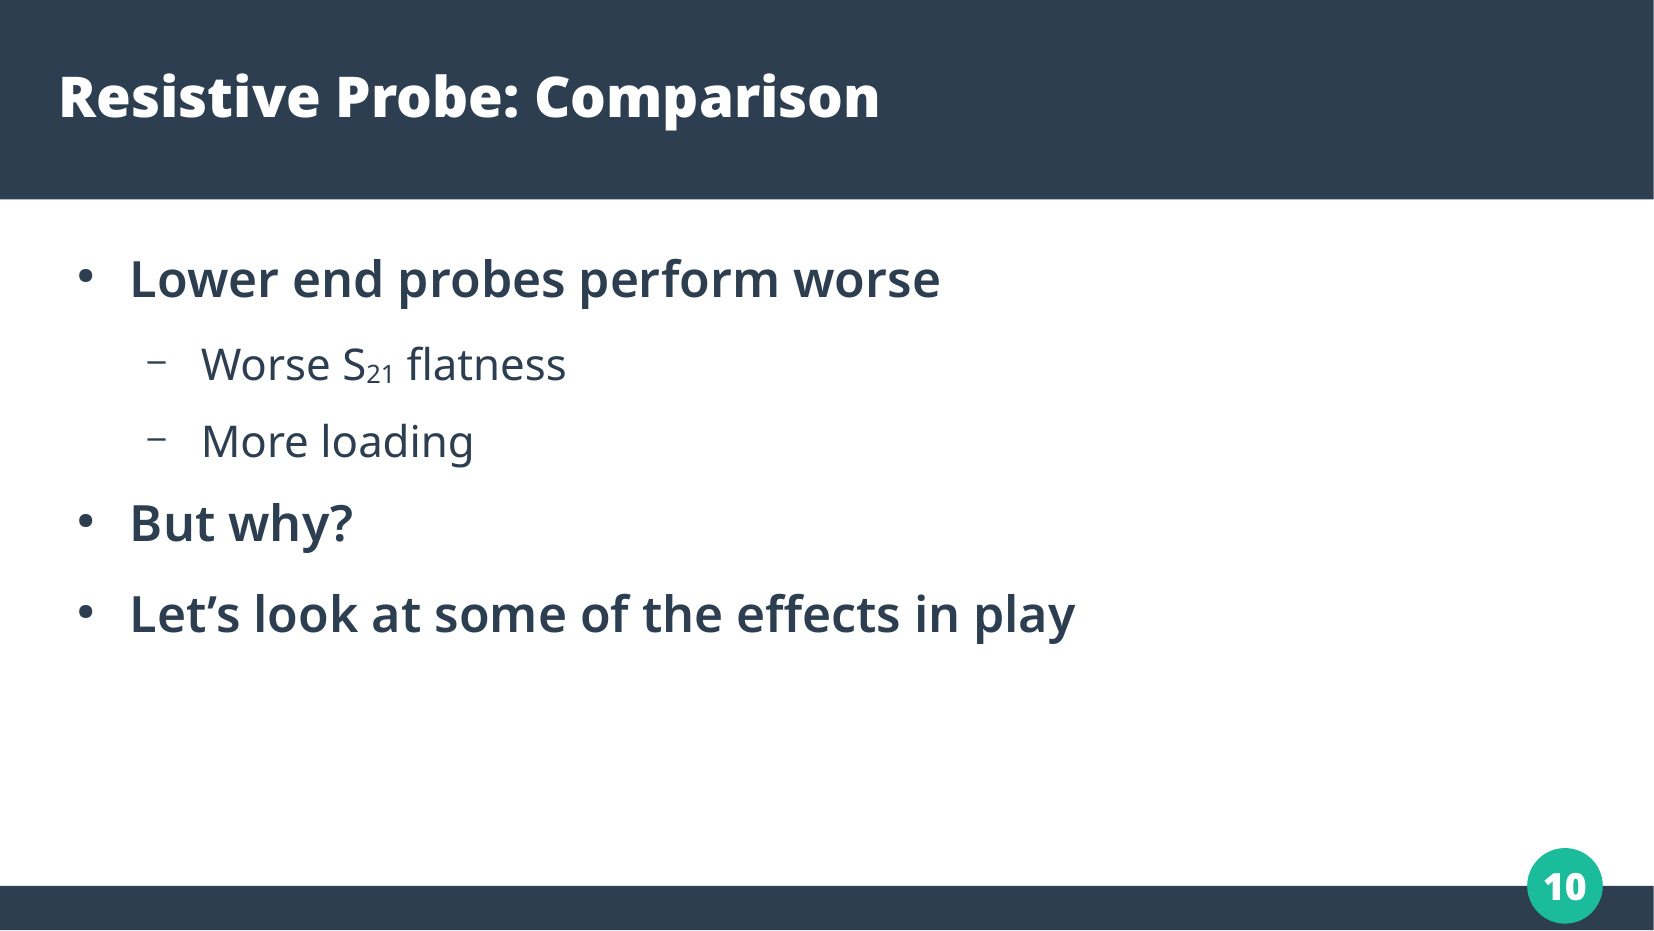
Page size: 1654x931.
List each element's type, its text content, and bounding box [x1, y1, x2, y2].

title Resistive Probe: Comparison [59, 37, 1595, 155]
list Lower end probes perform worse Worse S21 flatness More loading But why? Let’s look at some of the effects in play [59, 243, 1595, 864]
